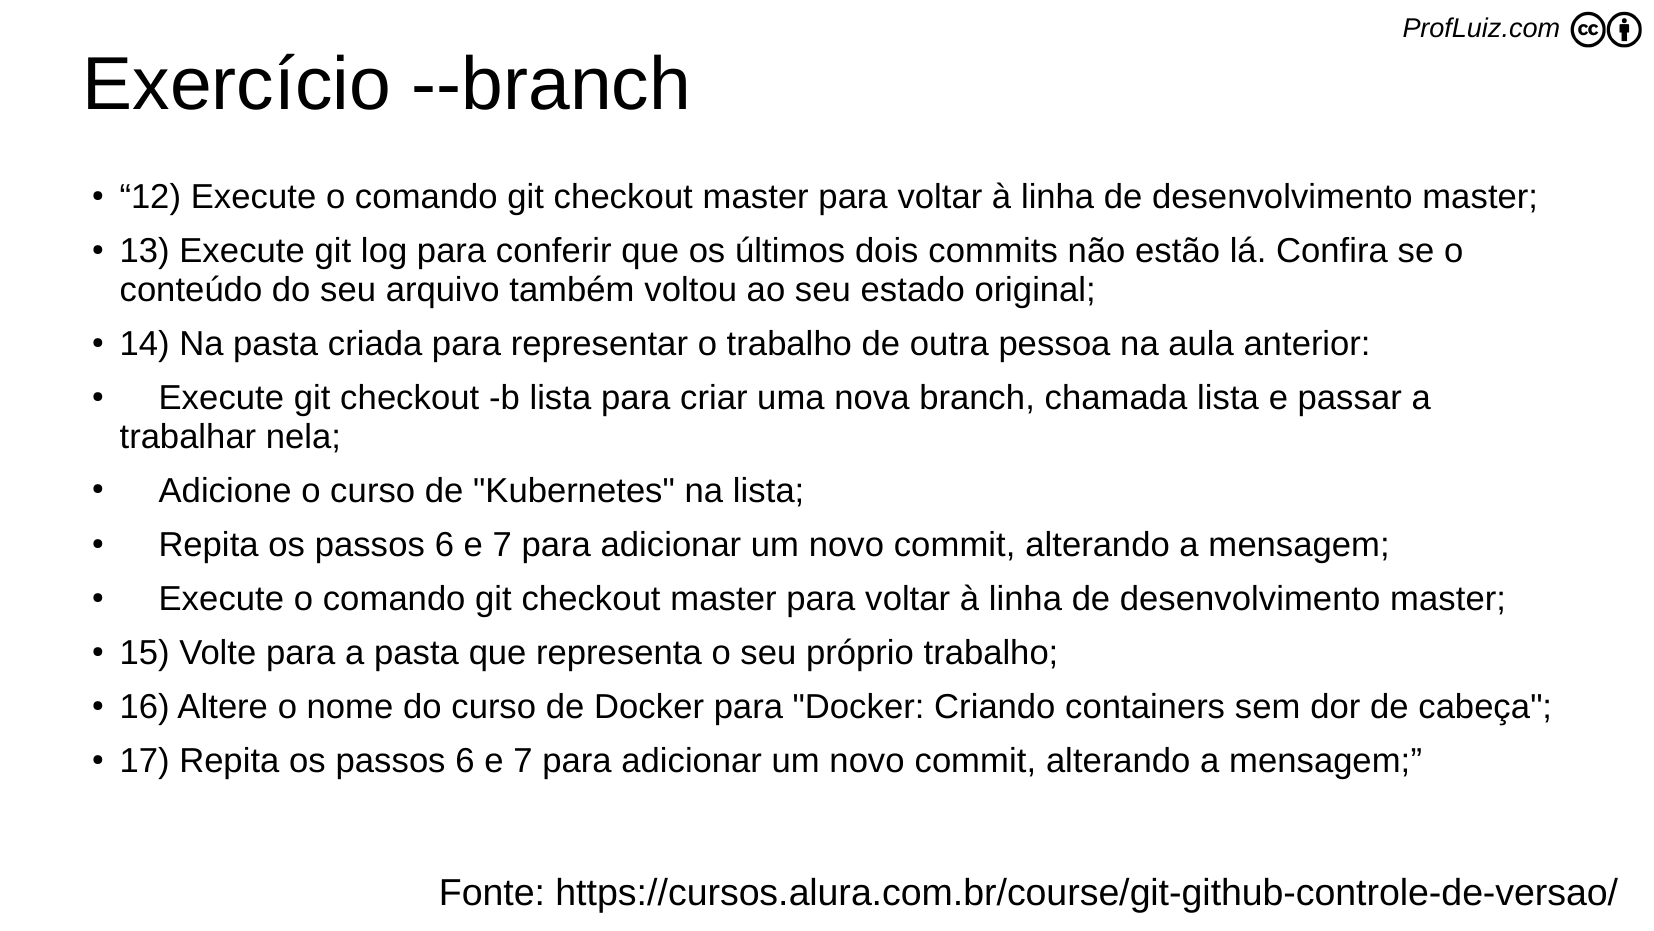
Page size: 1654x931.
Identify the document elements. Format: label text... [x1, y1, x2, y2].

list “12) Execute o comando git checkout master para voltar à linha de desenvolvimento master; 13) Execute git log para conferir que os últimos dois commits não estão lá. Confira se o conteúdo do seu arquivo também voltou ao seu estado original; 14) Na pasta criada para representar o trabalho de outra pessoa na aula anterior: Execute git checkout -b lista para criar uma nova branch, chamada lista e passar a trabalhar nela; Adicione o curso de "Kubernetes" na lista; Repita os passos 6 e 7 para adicionar um novo commit, alterando a mensagem; Execute o comando git checkout master para voltar à linha de desenvolvimento master; 15) Volte para a pasta que representa o seu próprio trabalho; 16) Altere o nome do curso de Docker para "Docker: Criando containers sem dor de cabeça"; 17) Repita os passos 6 e 7 para adicionar um novo commit, alterando a mensagem;” [82, 177, 1571, 839]
picture [1570, 11, 1642, 48]
title Exercício --branch [82, 37, 1571, 130]
text_box Fonte: https://cursos.alura.com.br/course/git-github-controle-de-versao/ [424, 864, 1654, 931]
